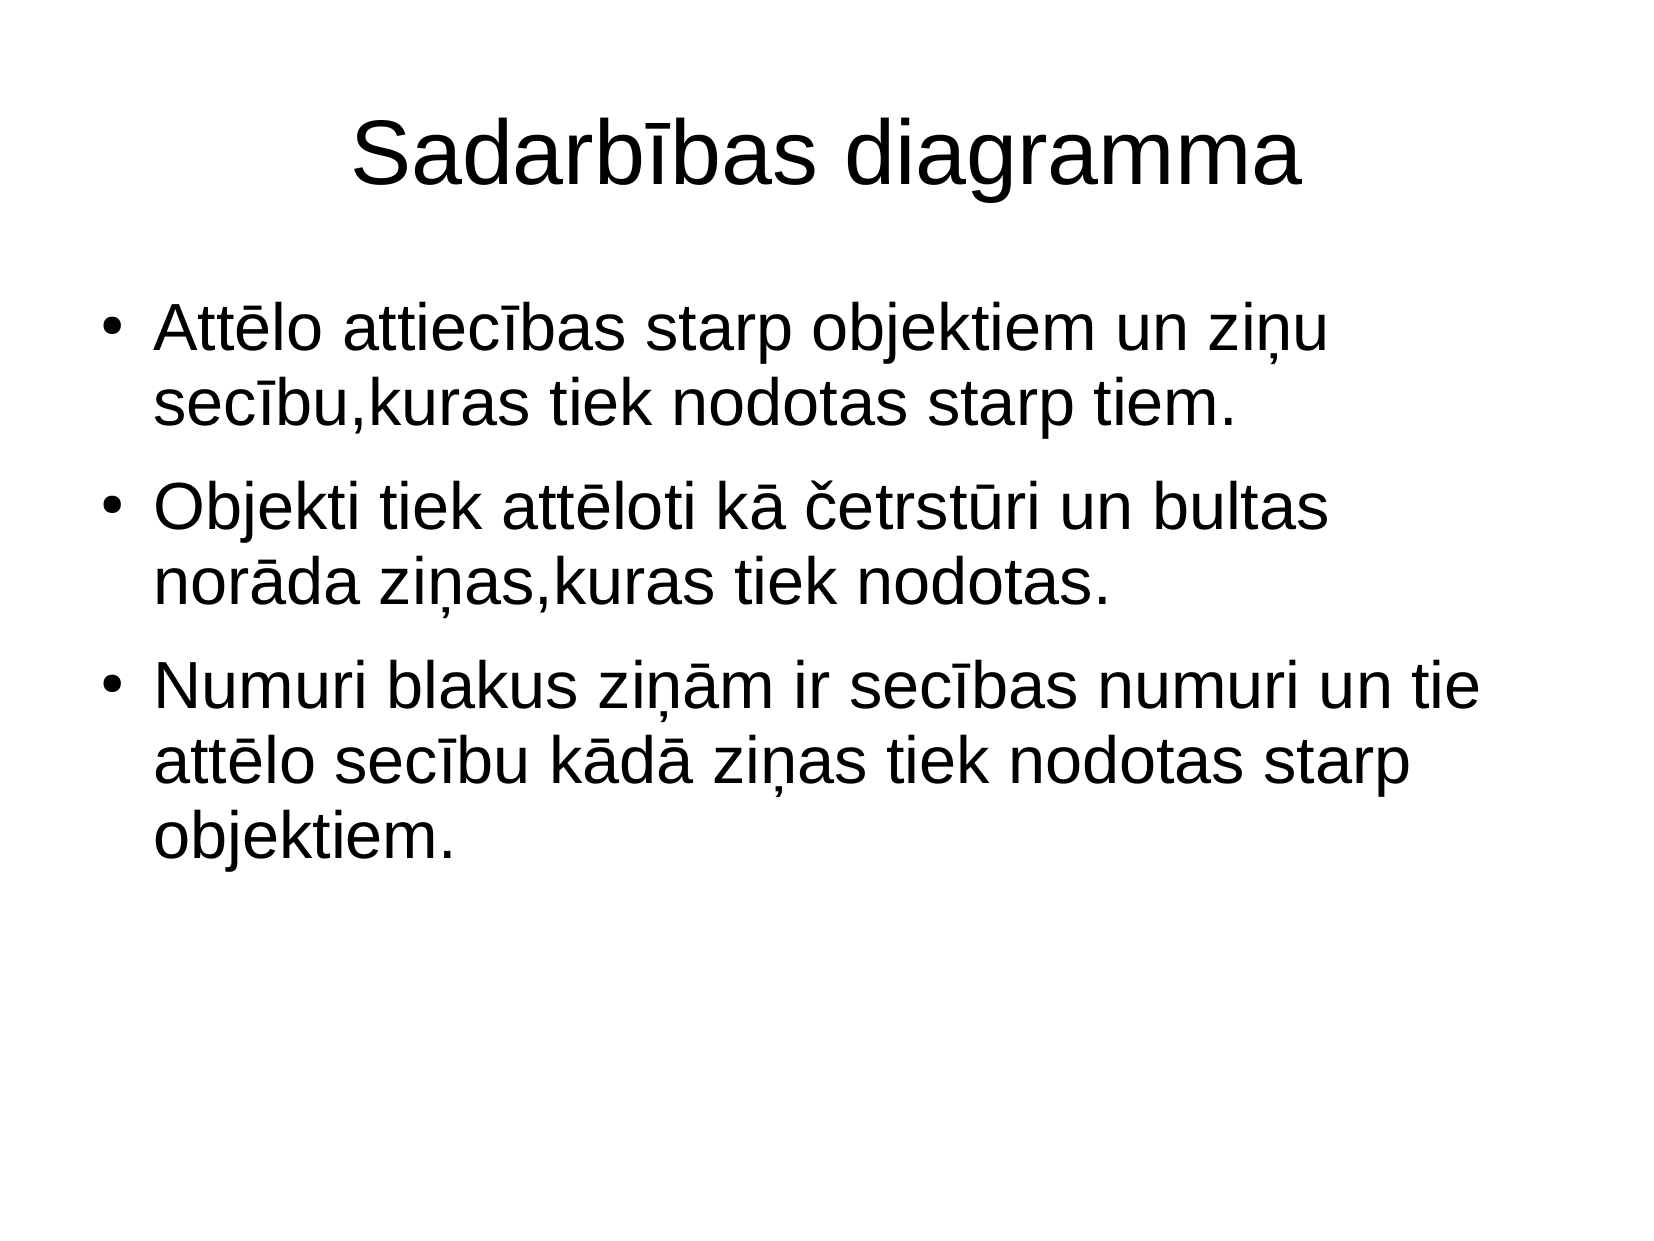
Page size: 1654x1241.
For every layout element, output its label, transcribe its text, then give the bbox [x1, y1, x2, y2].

list Attēlo attiecības starp objektiem un ziņu secību,kuras tiek nodotas starp tiem. Objekti tiek attēloti kā četrstūri un bultas norāda ziņas,kuras tiek nodotas. Numuri blakus ziņām ir secības numuri un tie attēlo secību kādā ziņas tiek nodotas starp objektiem. [82, 290, 1538, 1010]
title Sadarbības diagramma [82, 49, 1571, 257]
